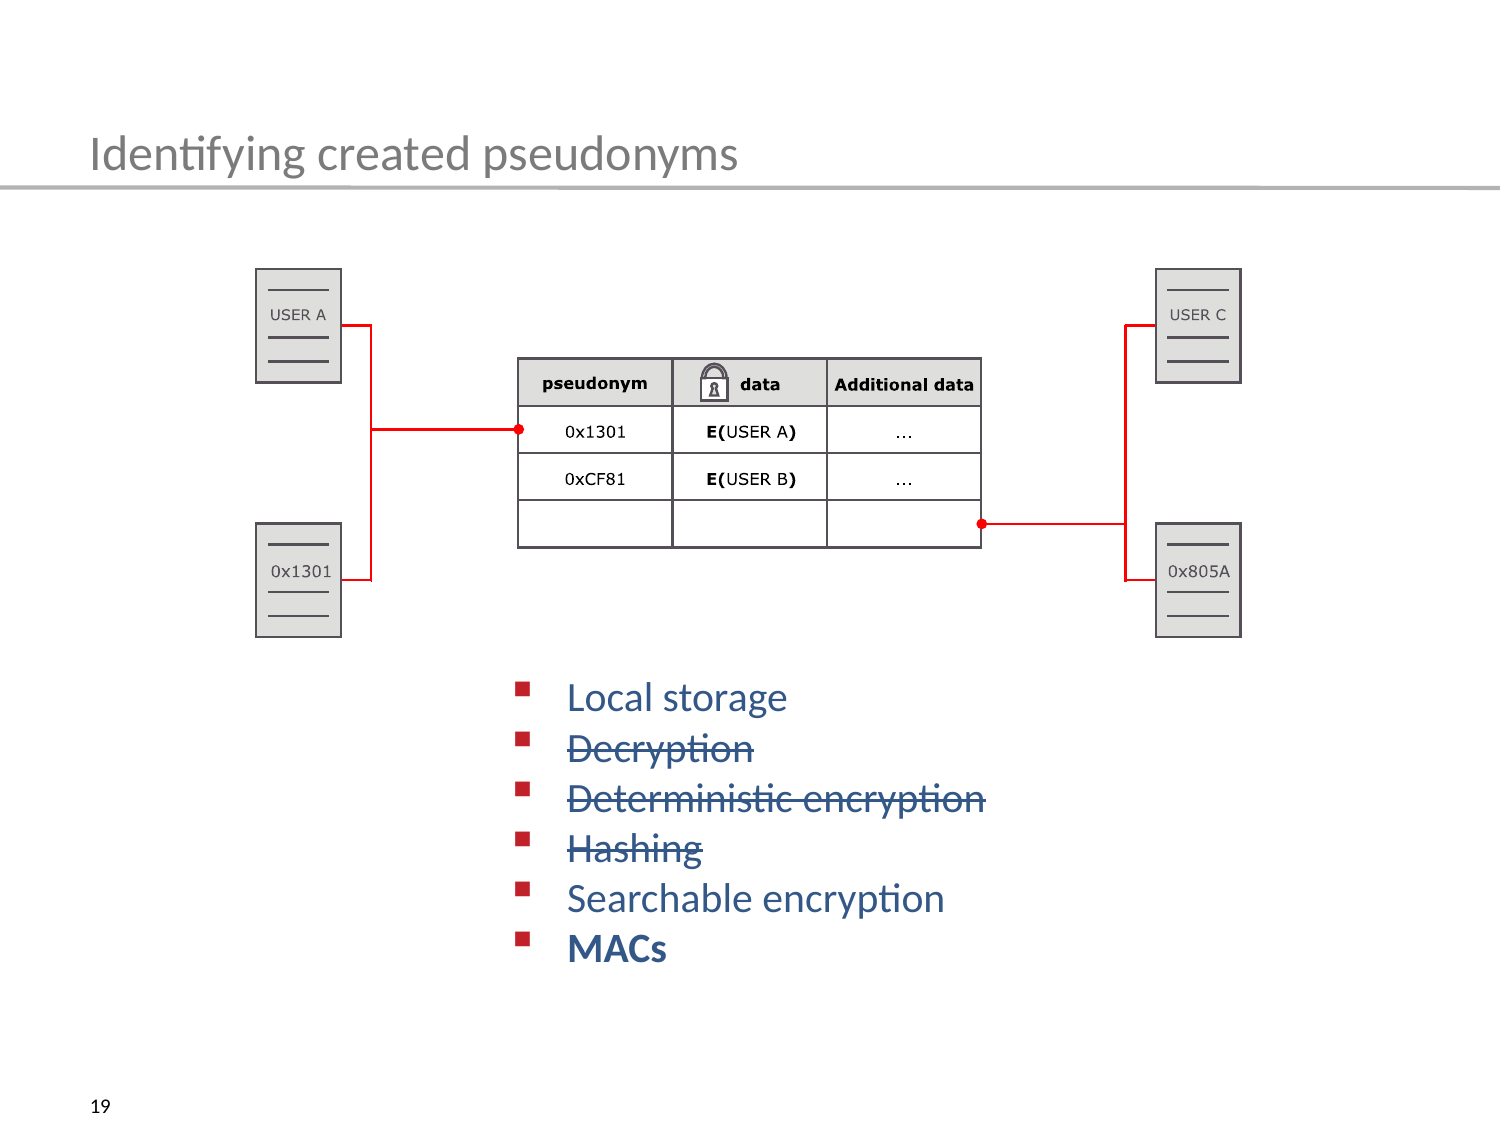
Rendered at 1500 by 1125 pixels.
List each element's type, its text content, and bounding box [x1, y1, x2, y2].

text_box Local storage Decryption Deterministic encryption Hashing Searchable encryption MACs [496, 662, 1004, 1071]
text_box Identifying created pseudonyms [75, 19, 1463, 188]
picture [255, 267, 1245, 639]
